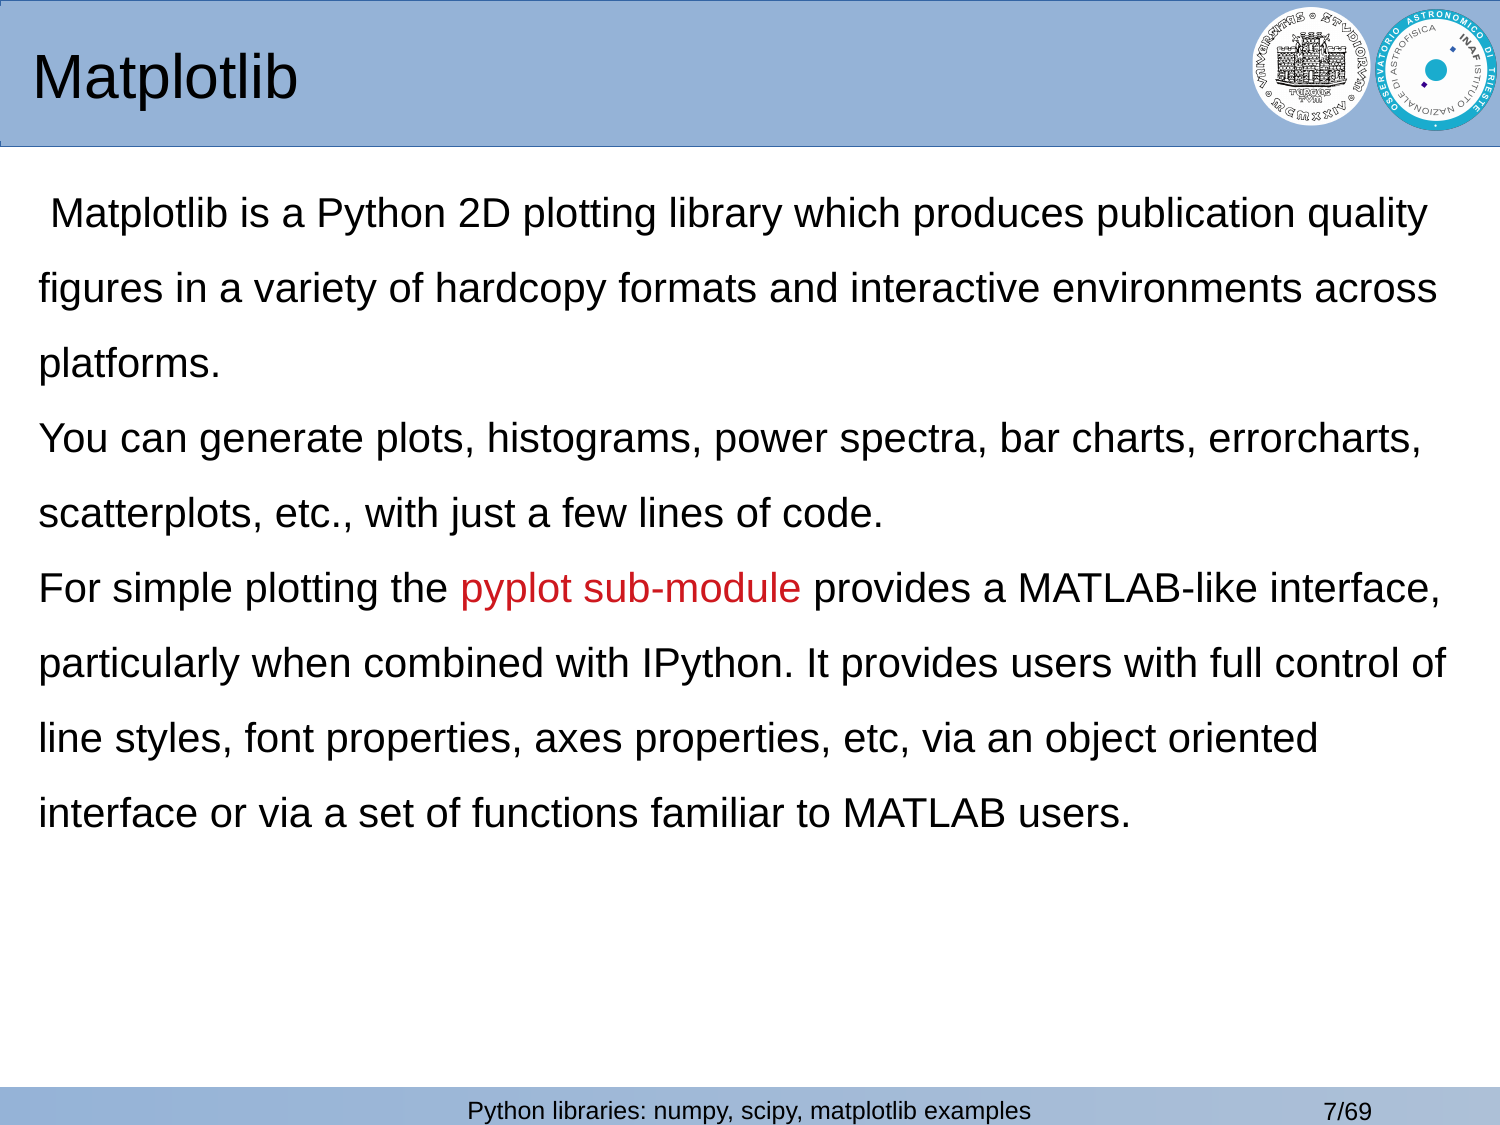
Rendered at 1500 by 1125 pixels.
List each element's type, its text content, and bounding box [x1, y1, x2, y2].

list Matplotlib is a Python 2D plotting library which produces publication quality figures in a variety of hardcopy formats and interactive environments across platforms. You can generate plots, histograms, power spectra, bar charts, errorcharts, scatterplots, etc., with just a few lines of code. For simple plotting the pyplot sub-module provides a MATLAB-like interface, particularly when combined with IPython. It provides users with full control of line styles, font properties, axes properties, etc, via an object oriented interface or via a set of functions familiar to MATLAB users. [23, 153, 1466, 1054]
text_box Matplotlib [0, 5, 1253, 141]
picture [1253, 0, 1500, 156]
